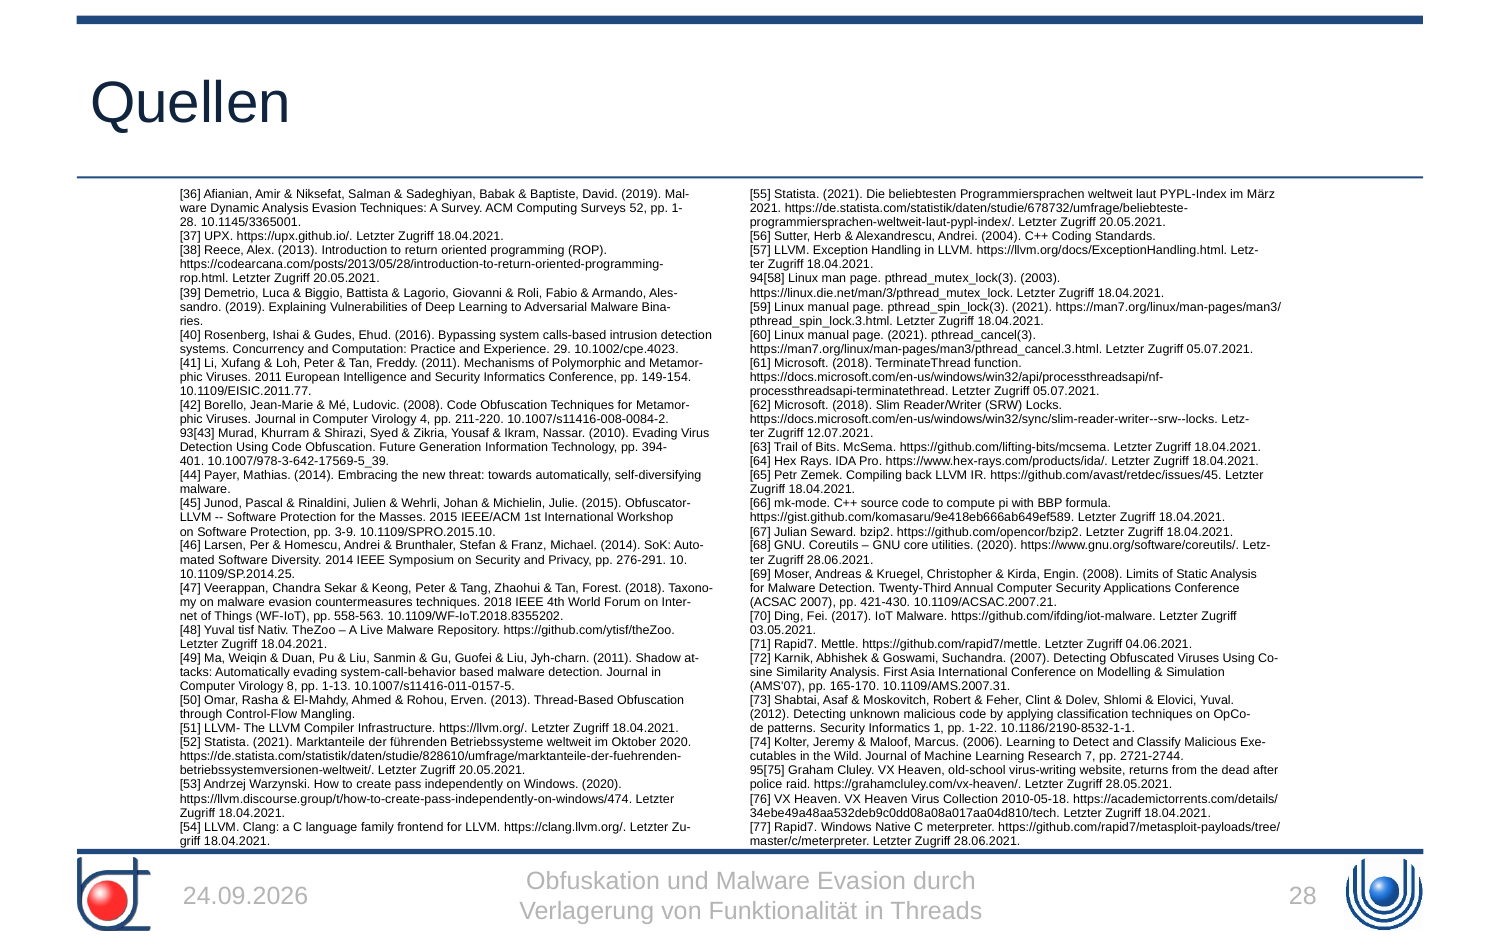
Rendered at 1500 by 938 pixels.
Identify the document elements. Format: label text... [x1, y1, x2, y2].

footer Obfuskation und Malware Evasion durch Verlagerung von Funktionalität in Threads [456, 860, 1047, 929]
title Quellen [75, 19, 1425, 178]
picture [1344, 857, 1423, 931]
picture [76, 857, 151, 931]
slide_number <number> [1047, 860, 1317, 929]
slide_number 30.08.2021 [183, 860, 454, 929]
text_box [55] Statista. (2021). Die beliebtesten Programmiersprachen weltweit laut PYPL-Index im März 2021. https://de.statista.com/statistik/daten/studie/678732/umfrage/beliebteste- programmiersprachen-weltweit-laut-pypl-index/. Letzter Zugriff 20.05.2021. [56] Sutter, Herb & Alexandrescu, Andrei. (2004). C++ Coding Standards. [57] LLVM. Exception Handling in LLVM. https://llvm.org/docs/ExceptionHandling.html. Letz- ter Zugriff 18.04.2021. 94[58] Linux man page. pthread_mutex_lock(3). (2003). https://linux.die.net/man/3/pthread_mutex_lock. Letzter Zugriff 18.04.2021. [59] Linux manual page. pthread_spin_lock(3). (2021). https://man7.org/linux/man-pages/man3/ pthread_spin_lock.3.html. Letzter Zugriff 18.04.2021. [60] Linux manual page. (2021). pthread_cancel(3). https://man7.org/linux/man-pages/man3/pthread_cancel.3.html. Letzter Zugriff 05.07.2021. [61] Microsoft. (2018). TerminateThread function. https://docs.microsoft.com/en-us/windows/win32/api/processthreadsapi/nf- processthreadsapi-terminatethread. Letzter Zugriff 05.07.2021. [62] Microsoft. (2018). Slim Reader/Writer (SRW) Locks. https://docs.microsoft.com/en-us/windows/win32/sync/slim-reader-writer--srw--locks. Letz- ter Zugriff 12.07.2021. [63] Trail of Bits. McSema. https://github.com/lifting-bits/mcsema. Letzter Zugriff 18.04.2021. [64] Hex Rays. IDA Pro. https://www.hex-rays.com/products/ida/. Letzter Zugriff 18.04.2021. [65] Petr Zemek. Compiling back LLVM IR. https://github.com/avast/retdec/issues/45. Letzter Zugriff 18.04.2021. [66] mk-mode. C++ source code to compute pi with BBP formula. https://gist.github.com/komasaru/9e418eb666ab649ef589. Letzter Zugriff 18.04.2021. [67] Julian Seward. bzip2. https://github.com/opencor/bzip2. Letzter Zugriff 18.04.2021. [68] GNU. Coreutils – GNU core utilities. (2020). https://www.gnu.org/software/coreutils/. Letz- ter Zugriff 28.06.2021. [69] Moser, Andreas & Kruegel, Christopher & Kirda, Engin. (2008). Limits of Static Analysis for Malware Detection. Twenty-Third Annual Computer Security Applications Conference (ACSAC 2007), pp. 421-430. 10.1109/ACSAC.2007.21. [70] Ding, Fei. (2017). IoT Malware. https://github.com/ifding/iot-malware. Letzter Zugriff 03.05.2021. [71] Rapid7. Mettle. https://github.com/rapid7/mettle. Letzter Zugriff 04.06.2021. [72] Karnik, Abhishek & Goswami, Suchandra. (2007). Detecting Obfuscated Viruses Using Co- sine Similarity Analysis. First Asia International Conference on Modelling & Simulation (AMS'07), pp. 165-170. 10.1109/AMS.2007.31. [73] Shabtai, Asaf & Moskovitch, Robert & Feher, Clint & Dolev, Shlomi & Elovici, Yuval. (2012). Detecting unknown malicious code by applying classification techniques on OpCo- de patterns. Security Informatics 1, pp. 1-22. 10.1186/2190-8532-1-1. [74] Kolter, Jeremy & Maloof, Marcus. (2006). Learning to Detect and Classify Malicious Exe- cutables in the Wild. Journal of Machine Learning Research 7, pp. 2721-2744. 95[75] Graham Cluley. VX Heaven, old-school virus-writing website, returns from the dead after police raid. https://grahamcluley.com/vx-heaven/. Letzter Zugriff 28.05.2021. [76] VX Heaven. VX Heaven Virus Collection 2010-05-18. https://academictorrents.com/details/ 34ebe49a48aa532deb9c0dd08a08a017aa04d810/tech. Letzter Zugriff 18.04.2021. [77] Rapid7. Windows Native C meterpreter. https://github.com/rapid7/metasploit-payloads/tree/ master/c/meterpreter. Letzter Zugriff 28.06.2021. [735, 180, 1306, 856]
text_box [36] Afianian, Amir & Niksefat, Salman & Sadeghiyan, Babak & Baptiste, David. (2019). Mal- ware Dynamic Analysis Evasion Techniques: A Survey. ACM Computing Surveys 52, pp. 1- 28. 10.1145/3365001. [37] UPX. https://upx.github.io/. Letzter Zugriff 18.04.2021. [38] Reece, Alex. (2013). Introduction to return oriented programming (ROP). https://codearcana.com/posts/2013/05/28/introduction-to-return-oriented-programming- rop.html. Letzter Zugriff 20.05.2021. [39] Demetrio, Luca & Biggio, Battista & Lagorio, Giovanni & Roli, Fabio & Armando, Ales- sandro. (2019). Explaining Vulnerabilities of Deep Learning to Adversarial Malware Bina- ries. [40] Rosenberg, Ishai & Gudes, Ehud. (2016). Bypassing system calls-based intrusion detection systems. Concurrency and Computation: Practice and Experience. 29. 10.1002/cpe.4023. [41] Li, Xufang & Loh, Peter & Tan, Freddy. (2011). Mechanisms of Polymorphic and Metamor- phic Viruses. 2011 European Intelligence and Security Informatics Conference, pp. 149-154. 10.1109/EISIC.2011.77. [42] Borello, Jean-Marie & Mé, Ludovic. (2008). Code Obfuscation Techniques for Metamor- phic Viruses. Journal in Computer Virology 4, pp. 211-220. 10.1007/s11416-008-0084-2. 93[43] Murad, Khurram & Shirazi, Syed & Zikria, Yousaf & Ikram, Nassar. (2010). Evading Virus Detection Using Code Obfuscation. Future Generation Information Technology, pp. 394- 401. 10.1007/978-3-642-17569-5_39. [44] Payer, Mathias. (2014). Embracing the new threat: towards automatically, self-diversifying malware. [45] Junod, Pascal & Rinaldini, Julien & Wehrli, Johan & Michielin, Julie. (2015). Obfuscator- LLVM -- Software Protection for the Masses. 2015 IEEE/ACM 1st International Workshop on Software Protection, pp. 3-9. 10.1109/SPRO.2015.10. [46] Larsen, Per & Homescu, Andrei & Brunthaler, Stefan & Franz, Michael. (2014). SoK: Auto- mated Software Diversity. 2014 IEEE Symposium on Security and Privacy, pp. 276-291. 10. 10.1109/SP.2014.25. [47] Veerappan, Chandra Sekar & Keong, Peter & Tang, Zhaohui & Tan, Forest. (2018). Taxono- my on malware evasion countermeasures techniques. 2018 IEEE 4th World Forum on Inter- net of Things (WF-IoT), pp. 558-563. 10.1109/WF-IoT.2018.8355202. [48] Yuval tisf Nativ. TheZoo – A Live Malware Repository. https://github.com/ytisf/theZoo. Letzter Zugriff 18.04.2021. [49] Ma, Weiqin & Duan, Pu & Liu, Sanmin & Gu, Guofei & Liu, Jyh-charn. (2011). Shadow at- tacks: Automatically evading system-call-behavior based malware detection. Journal in Computer Virology 8, pp. 1-13. 10.1007/s11416-011-0157-5. [50] Omar, Rasha & El-Mahdy, Ahmed & Rohou, Erven. (2013). Thread-Based Obfuscation through Control-Flow Mangling. [51] LLVM- The LLVM Compiler Infrastructure. https://llvm.org/. Letzter Zugriff 18.04.2021. [52] Statista. (2021). Marktanteile der führenden Betriebssysteme weltweit im Oktober 2020. https://de.statista.com/statistik/daten/studie/828610/umfrage/marktanteile-der-fuehrenden- betriebssystemversionen-weltweit/. Letzter Zugriff 20.05.2021. [53] Andrzej Warzynski. How to create pass independently on Windows. (2020). https://llvm.discourse.group/t/how-to-create-pass-independently-on-windows/474. Letzter Zugriff 18.04.2021. [54] LLVM. Clang: a C language family frontend for LLVM. https://clang.llvm.org/. Letzter Zu- griff 18.04.2021. [165, 180, 735, 856]
